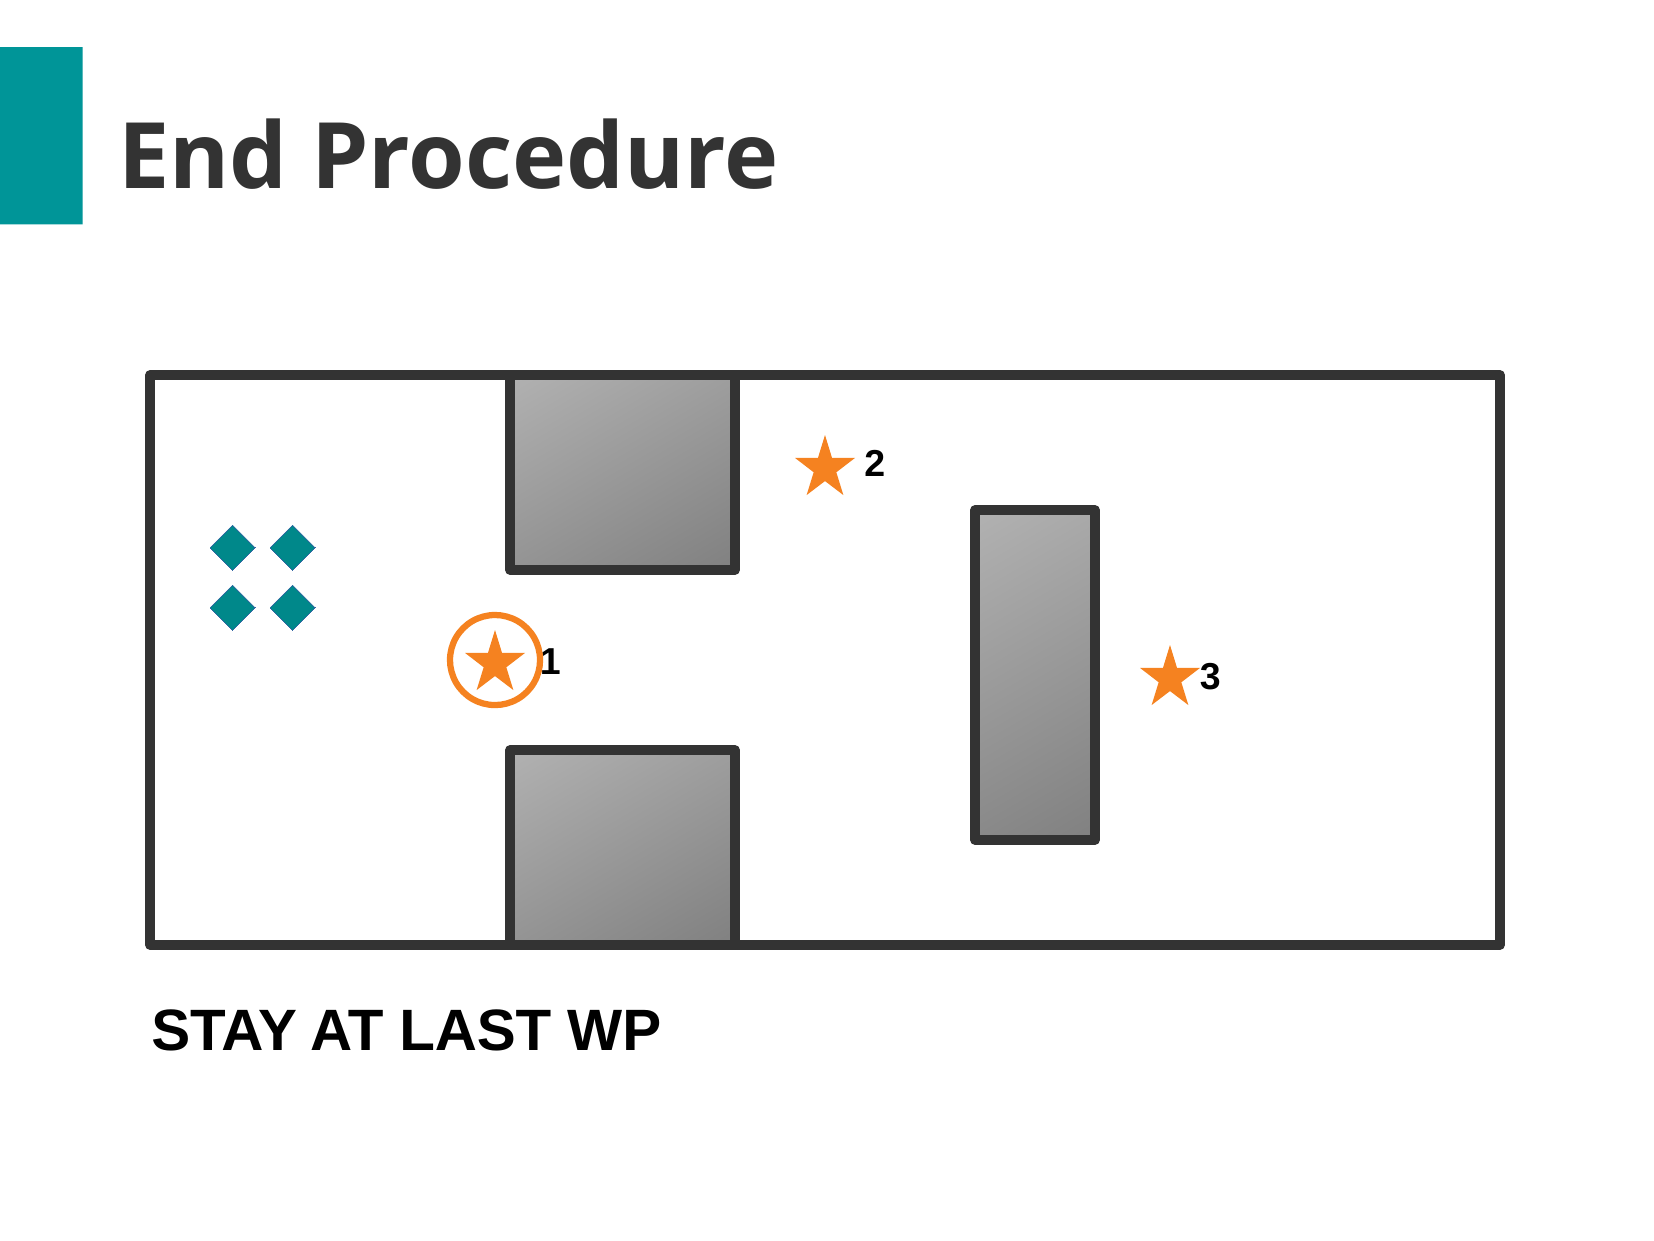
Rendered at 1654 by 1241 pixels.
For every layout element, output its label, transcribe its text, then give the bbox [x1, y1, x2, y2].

text_box 3 [1185, 648, 1236, 706]
title End Procedure [118, 49, 1571, 257]
text_box 1 [533, 633, 576, 691]
text_box [210, 585, 256, 631]
text_box [795, 435, 849, 496]
text_box [975, 510, 1096, 841]
text_box 1 [525, 633, 536, 688]
text_box 2 [849, 435, 901, 492]
text_box [1140, 645, 1185, 706]
text_box STAY AT LAST WP [136, 990, 677, 1070]
text_box [465, 630, 525, 691]
text_box [210, 525, 256, 571]
text_box [510, 750, 736, 946]
text_box [270, 525, 316, 571]
text_box [270, 585, 316, 631]
text_box [510, 375, 736, 571]
